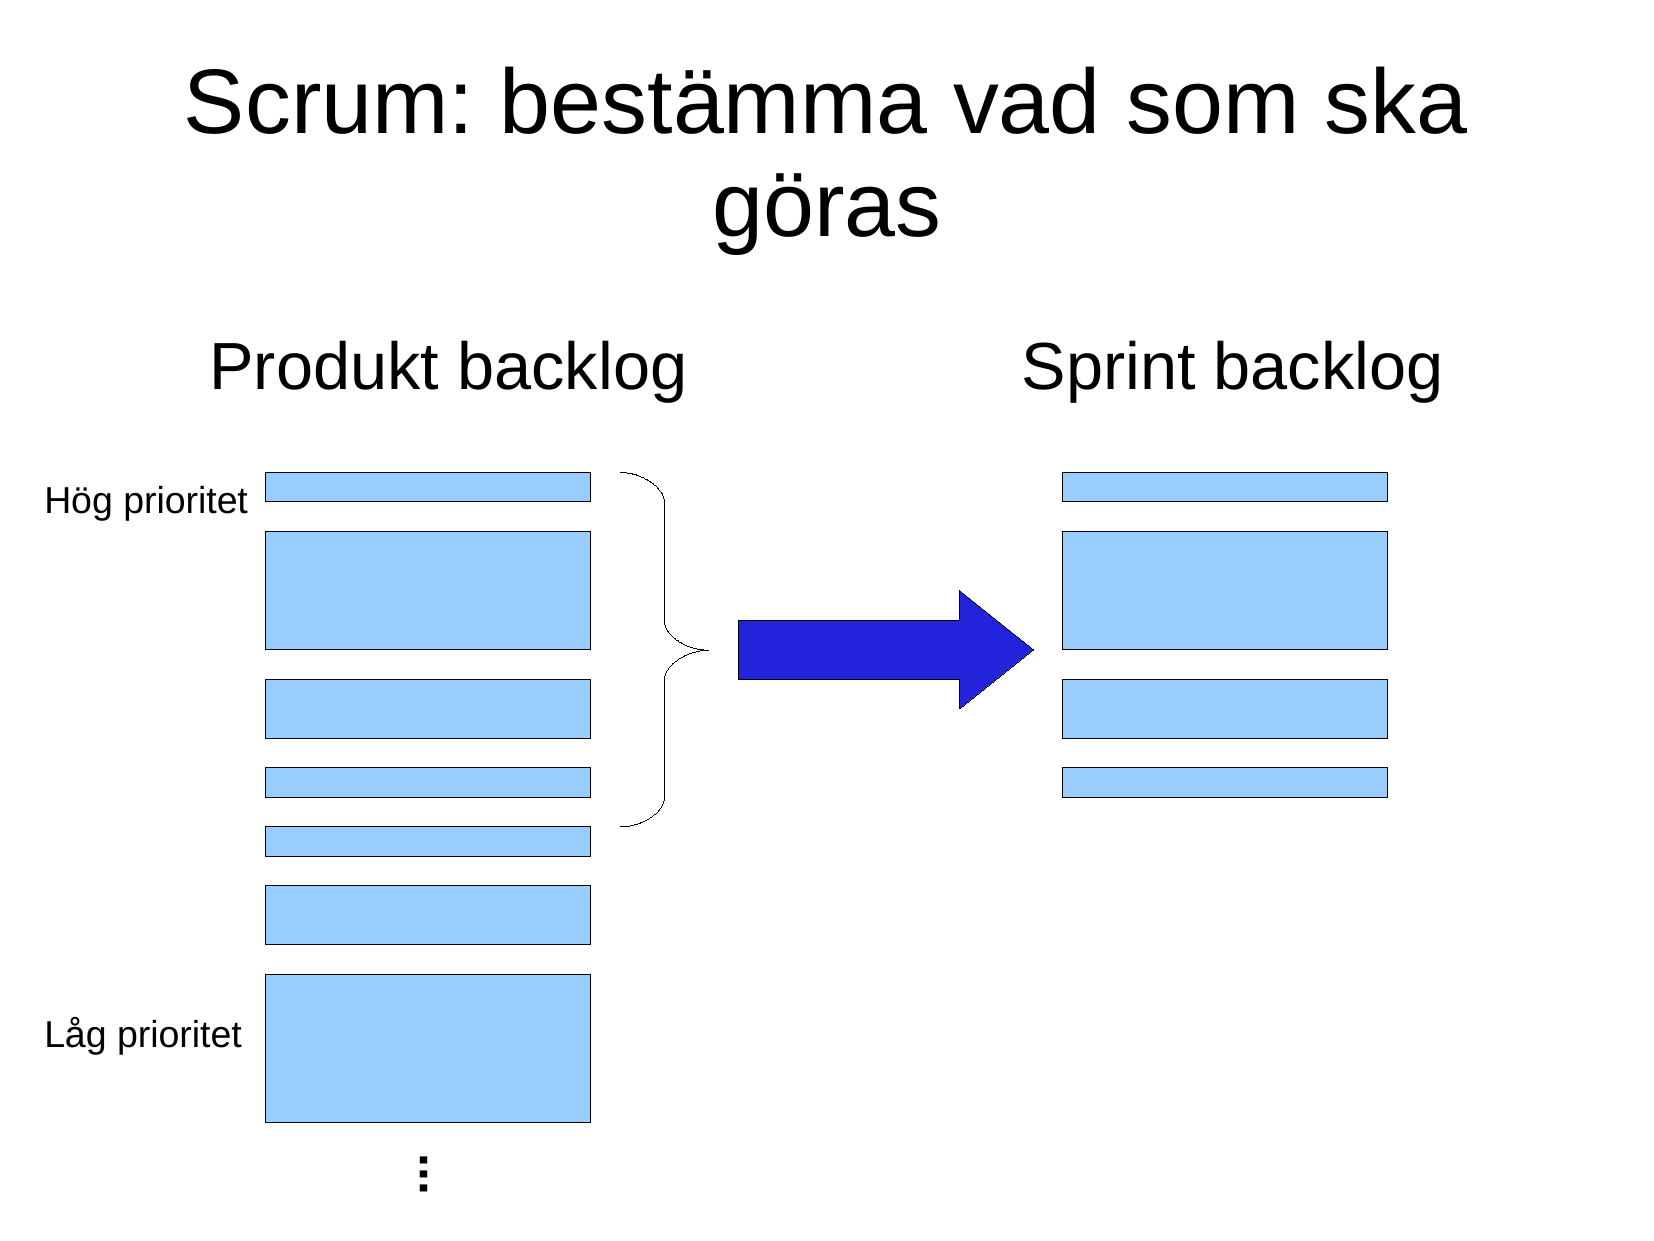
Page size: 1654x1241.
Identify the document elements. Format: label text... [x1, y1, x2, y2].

text_box ... [400, 1138, 473, 1211]
text_box [265, 826, 591, 857]
text_box Hög prioritet [29, 472, 263, 530]
text_box [1062, 767, 1388, 798]
text_box [265, 974, 591, 1123]
text_box [265, 767, 591, 798]
text_box [1062, 531, 1388, 650]
title Scrum: bestämma vad som ska göras [82, 49, 1571, 257]
subtitle Produkt backlog Sprint backlog [82, 290, 1571, 443]
text_box [265, 885, 591, 945]
text_box [738, 590, 1034, 709]
text_box [1062, 472, 1388, 502]
text_box [265, 679, 591, 739]
text_box [265, 531, 591, 650]
text_box Låg prioritet [29, 1006, 257, 1063]
text_box [265, 472, 591, 502]
text_box [1062, 679, 1388, 739]
